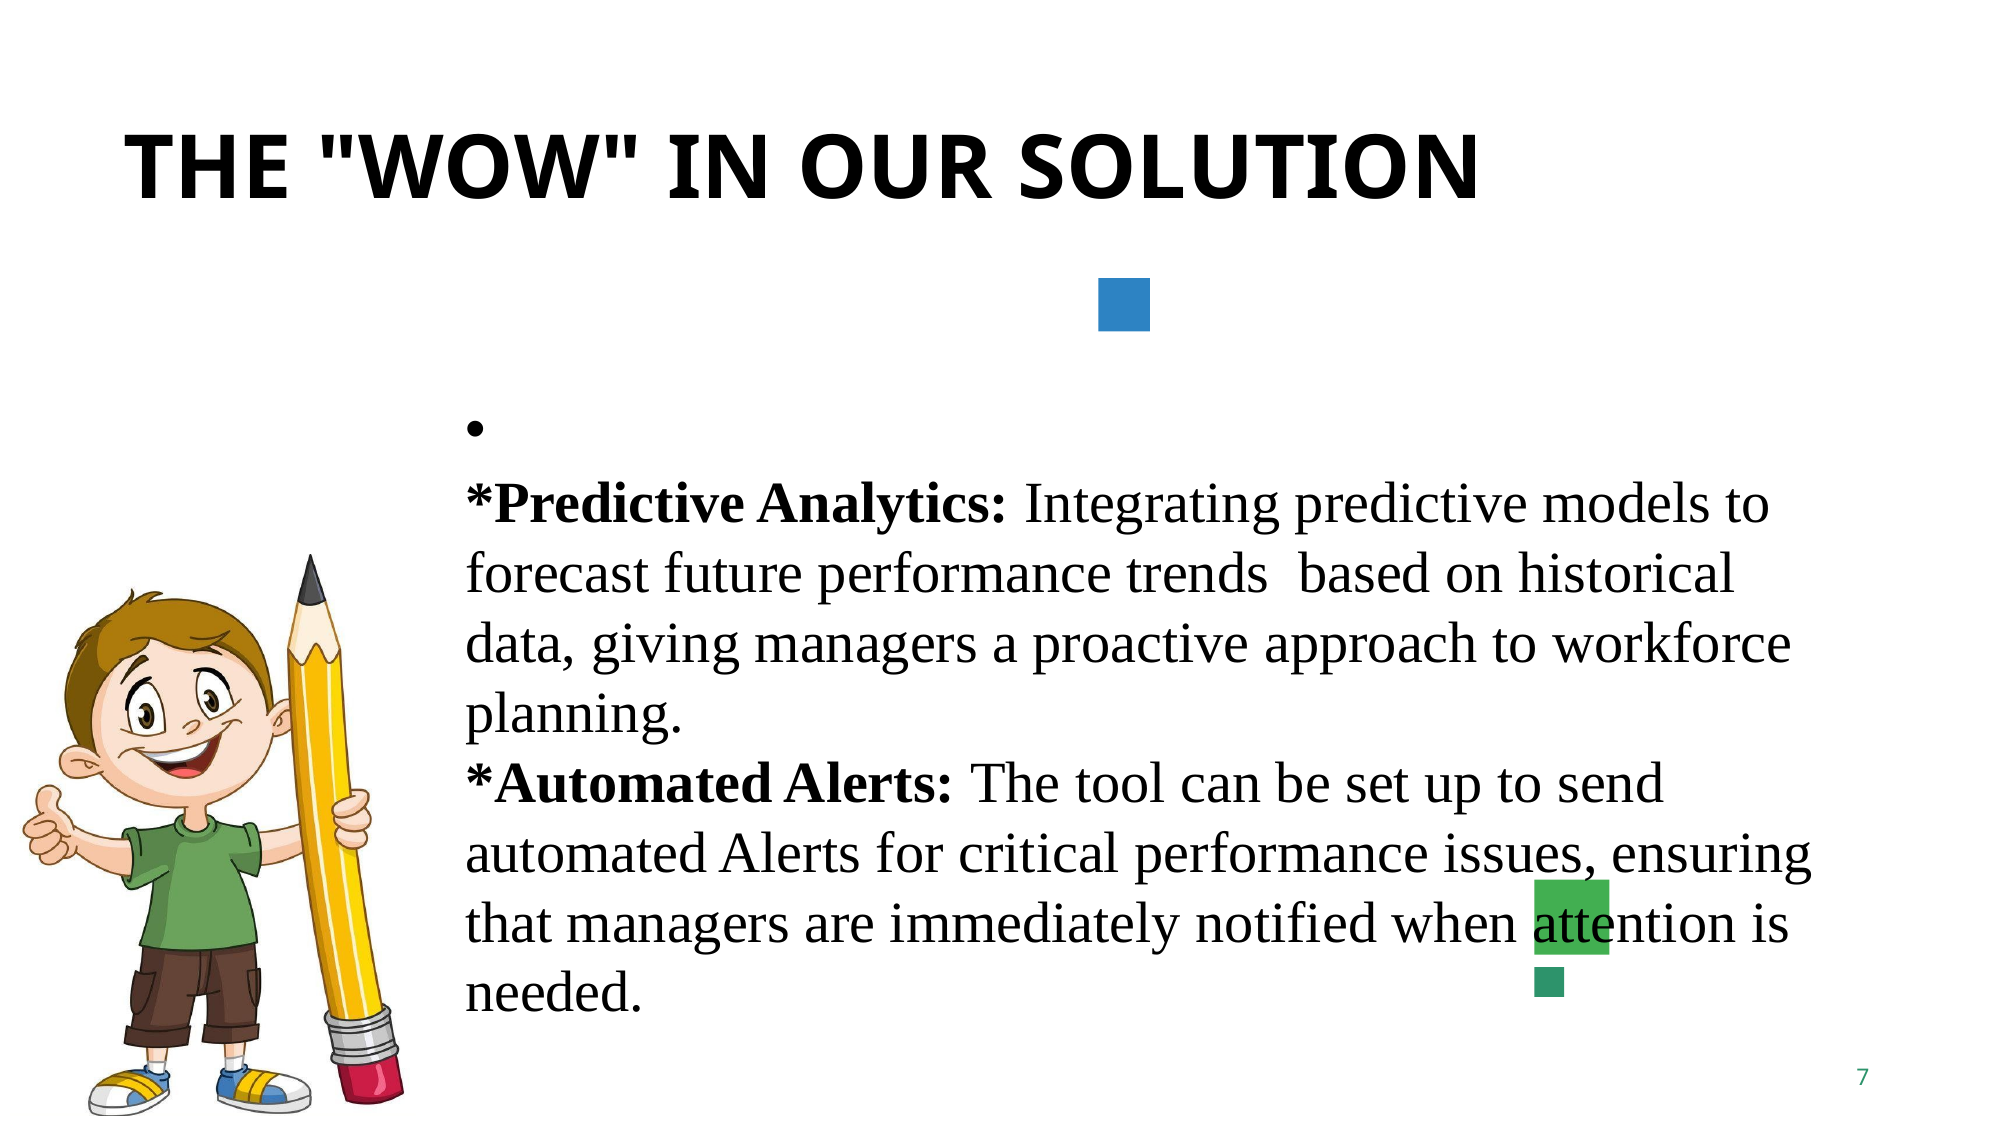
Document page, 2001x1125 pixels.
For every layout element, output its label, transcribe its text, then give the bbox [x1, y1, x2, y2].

title THE "WOW" IN OUR SOLUTION [121, 107, 1513, 218]
text_box 7 [1849, 1061, 1888, 1094]
text_box [1098, 278, 1150, 332]
picture [10, 554, 416, 1116]
text_box *Predictive Analytics: Integrating predictive models to forecast future performance trends based on historical data, giving managers a proactive approach to workforce planning. *Automated Alerts: The tool can be set up to send automated Alerts for critical performance issues, ensuring that managers are immediately notified when attention is needed. [450, 386, 1850, 1038]
